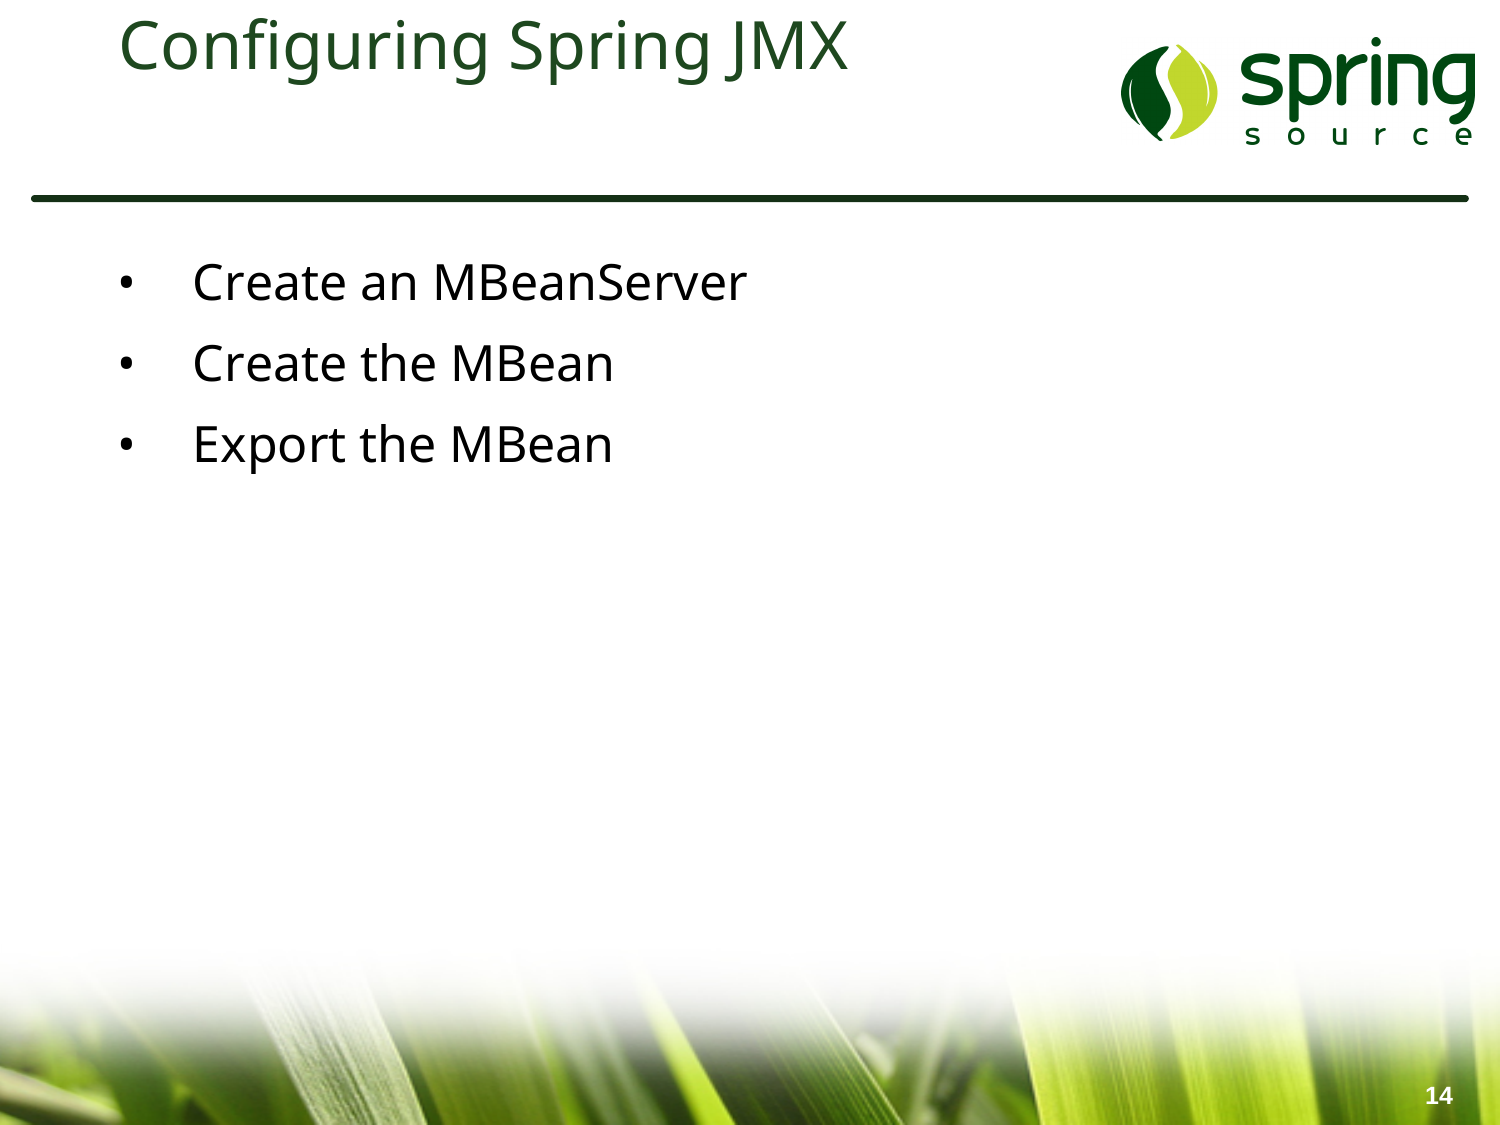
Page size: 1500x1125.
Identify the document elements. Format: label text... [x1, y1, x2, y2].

picture [0, 944, 1500, 1125]
title Configuring Spring JMX [103, 0, 1136, 178]
picture [1136, 37, 1475, 145]
list Create an MBeanServer Create the MBean Export the MBean [103, 239, 1394, 729]
